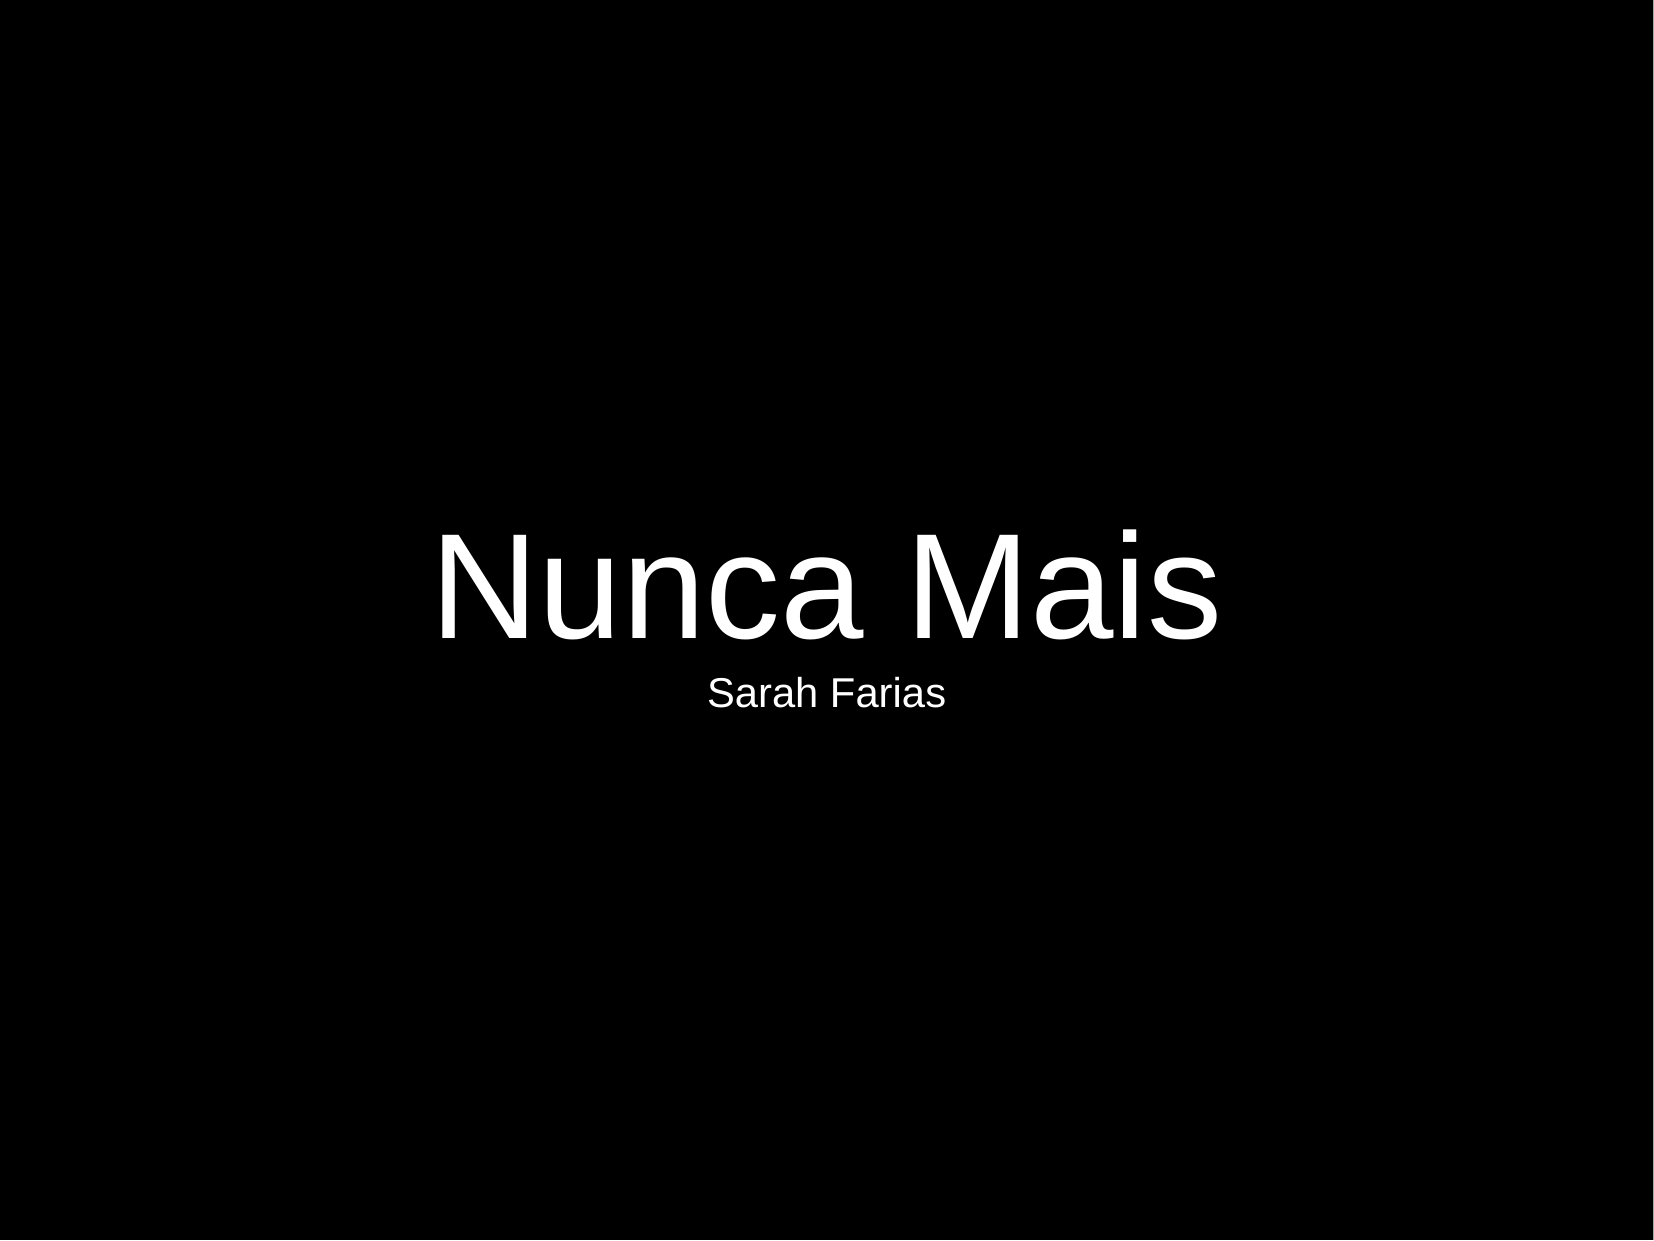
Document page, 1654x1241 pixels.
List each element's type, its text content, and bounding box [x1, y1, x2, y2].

subtitle Nunca Mais Sarah Farias [82, 49, 1571, 1170]
